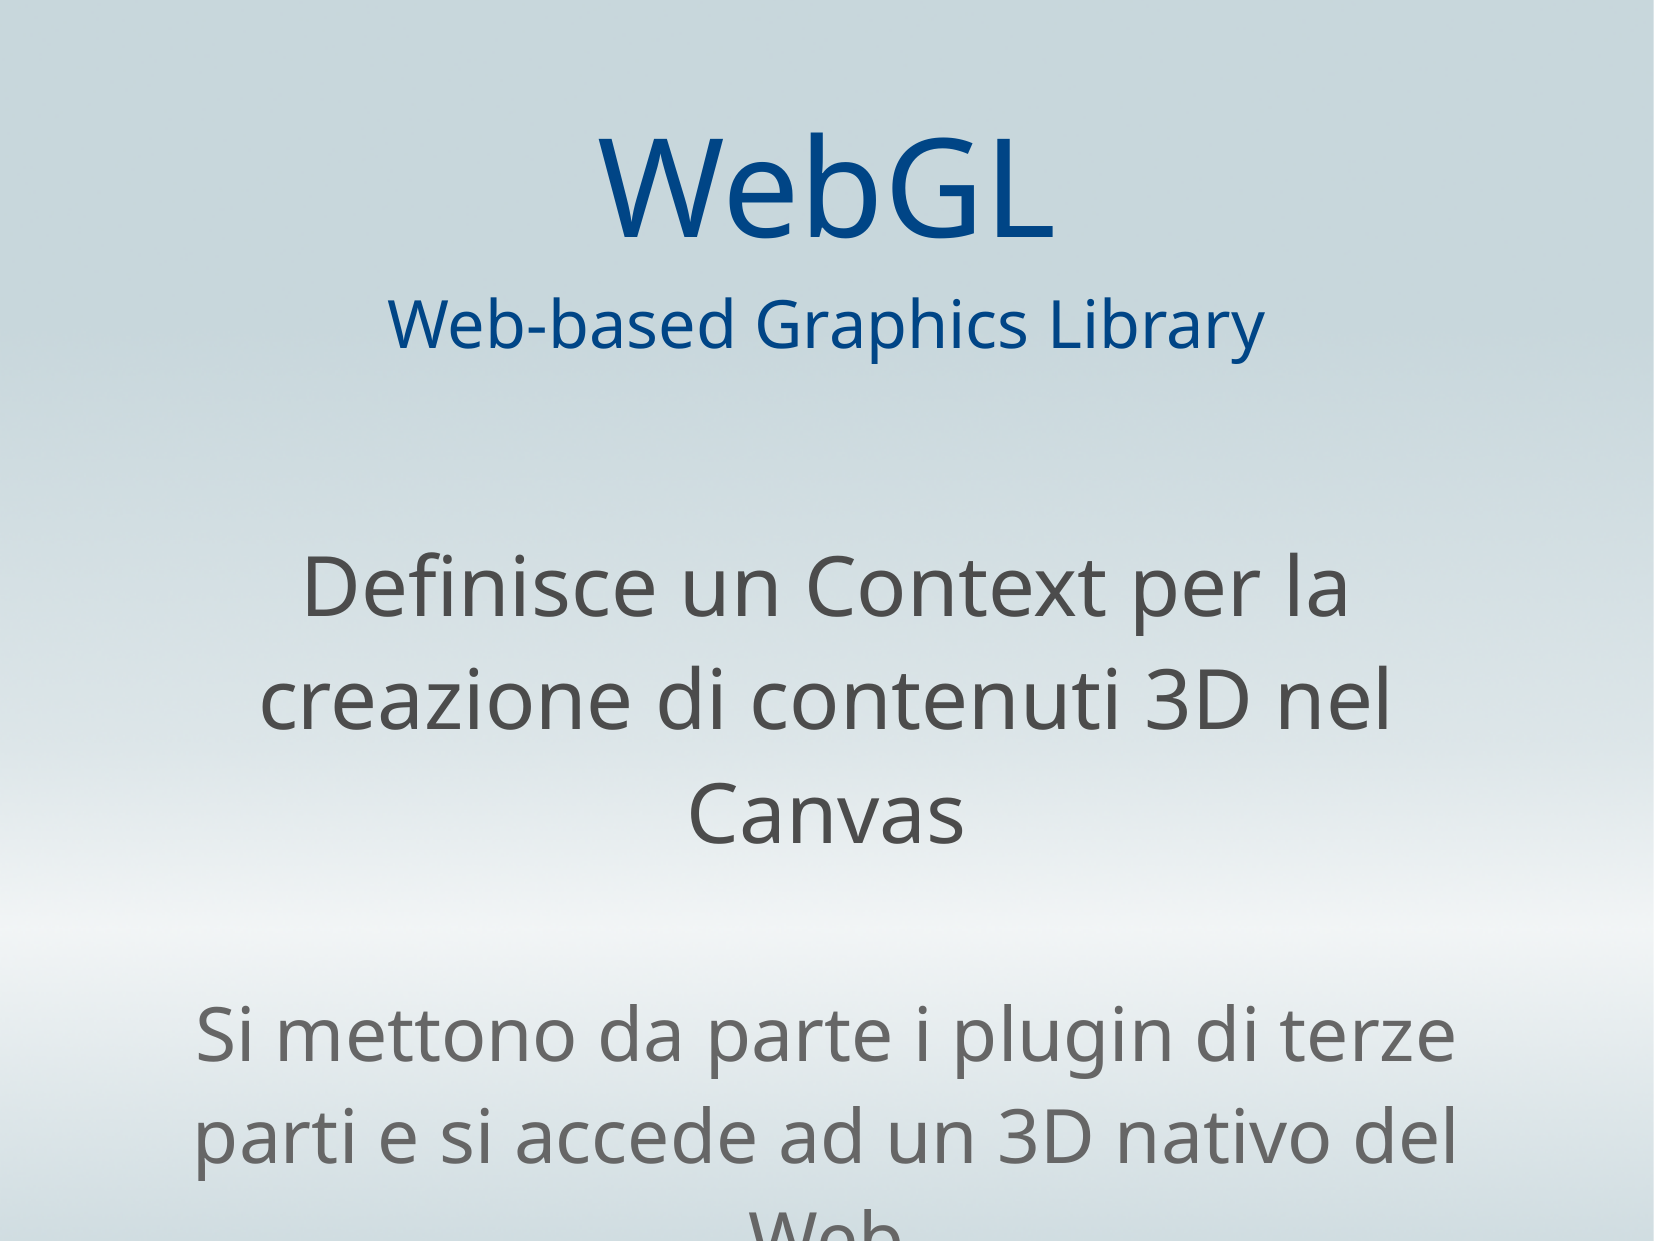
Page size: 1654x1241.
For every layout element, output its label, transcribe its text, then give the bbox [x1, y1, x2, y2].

picture [827, 1230, 847, 1241]
picture [777, 1221, 788, 1241]
text_box Definisce un Context per la creazione di contenuti 3D nel Canvas Si mettono da parte i plugin di terze parti e si accede ad un 3D nativo del Web [114, 519, 1539, 1094]
picture [0, 0, 1654, 1241]
text_box WebGL Web-based Graphics Library [324, 82, 1329, 383]
picture [871, 1231, 893, 1241]
